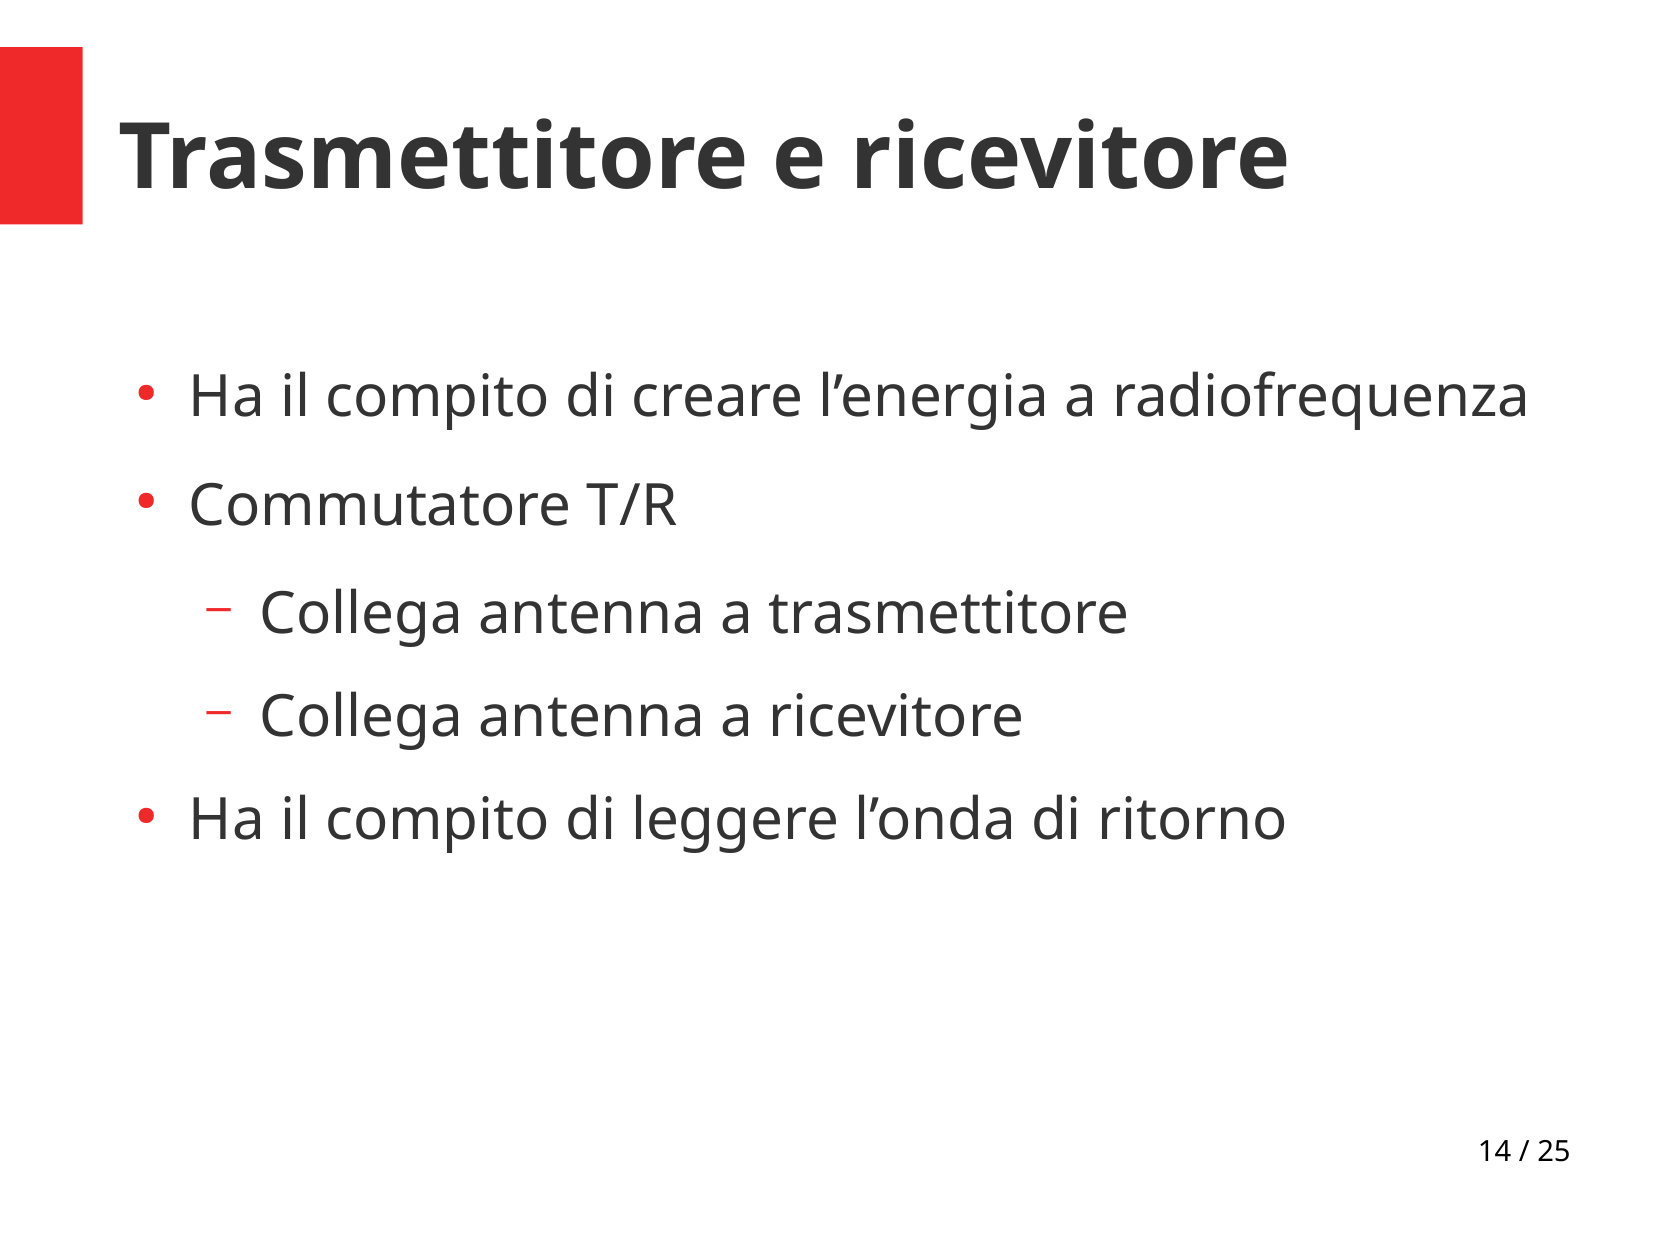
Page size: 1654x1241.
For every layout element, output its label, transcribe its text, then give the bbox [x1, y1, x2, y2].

list Ha il compito di creare l’energia a radiofrequenza Commutatore T/R Collega antenna a trasmettitore Collega antenna a ricevitore Ha il compito di leggere l’onda di ritorno [118, 354, 1536, 1074]
title Trasmettitore e ricevitore [118, 49, 1571, 257]
